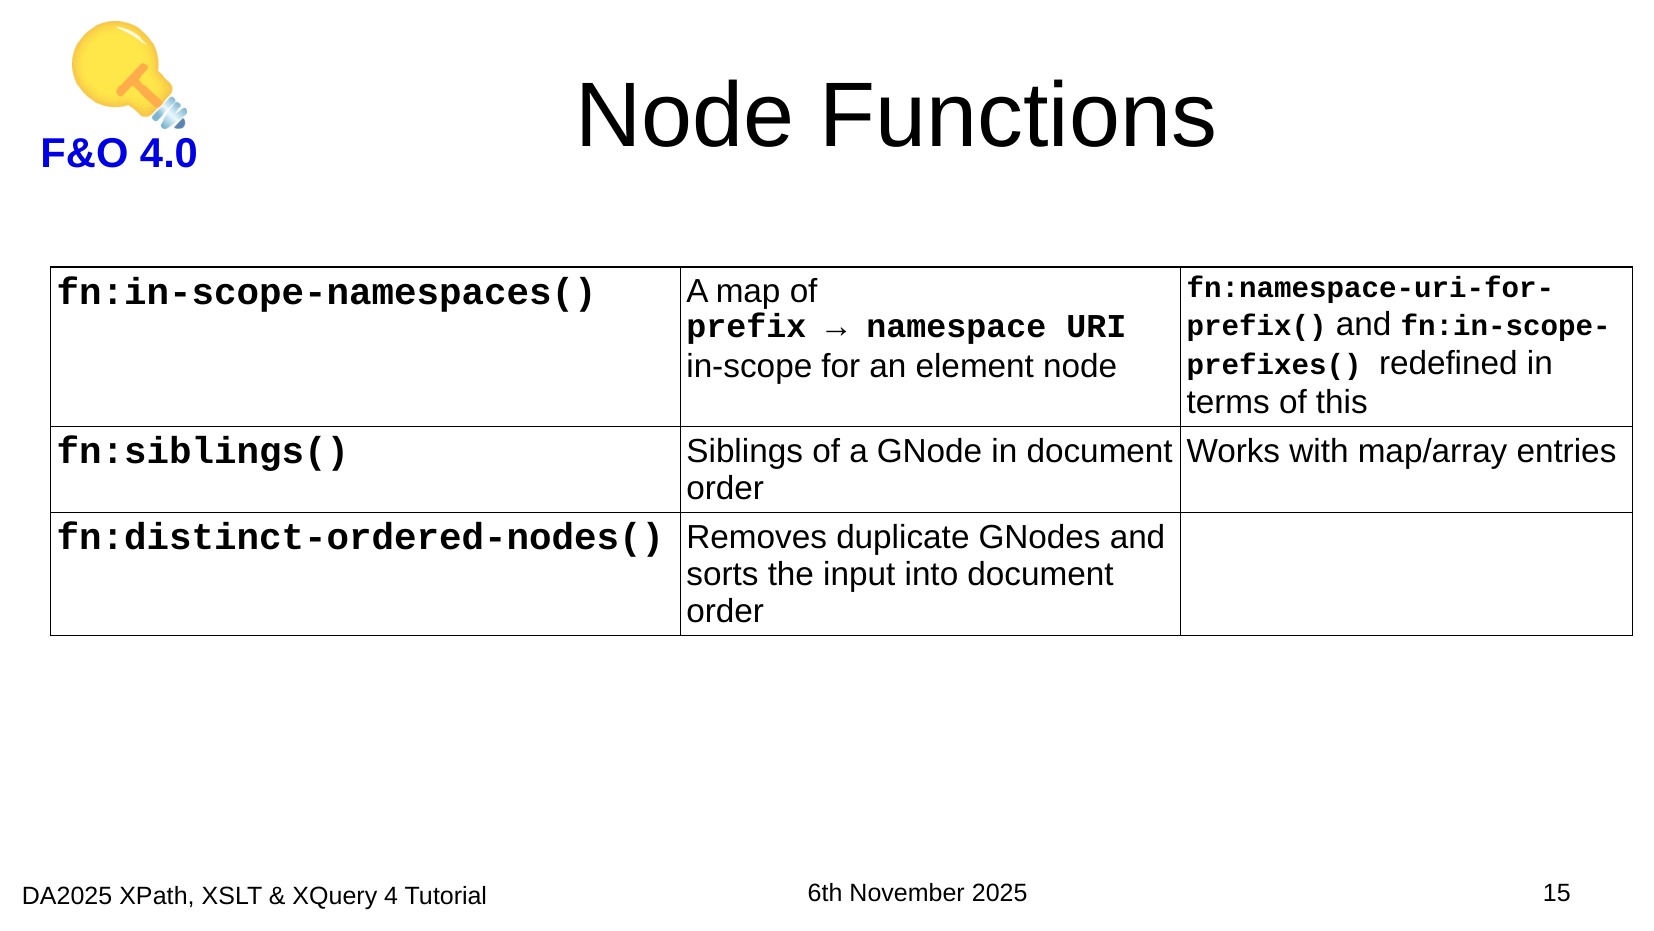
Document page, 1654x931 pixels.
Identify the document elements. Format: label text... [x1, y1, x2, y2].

table_cell fn:siblings() [51, 427, 680, 512]
table_cell Siblings of a GNode in document order [681, 427, 1180, 512]
table_header fn:in-scope-namespaces() [51, 268, 680, 426]
title Node Functions [222, 37, 1571, 193]
table_cell Removes duplicate GNodes and sorts the input into document order [681, 513, 1180, 635]
picture [72, 21, 187, 129]
table_header A map of prefix → namespace URI in-scope for an element node [681, 268, 1180, 426]
table_cell [1181, 513, 1632, 635]
table_cell fn:distinct-ordered-nodes() [51, 513, 680, 635]
table_cell Works with map/array entries [1181, 427, 1632, 512]
table_header fn:namespace-uri-for-prefix() and fn:in-scope-prefixes() redefined in terms of this [1181, 268, 1632, 426]
